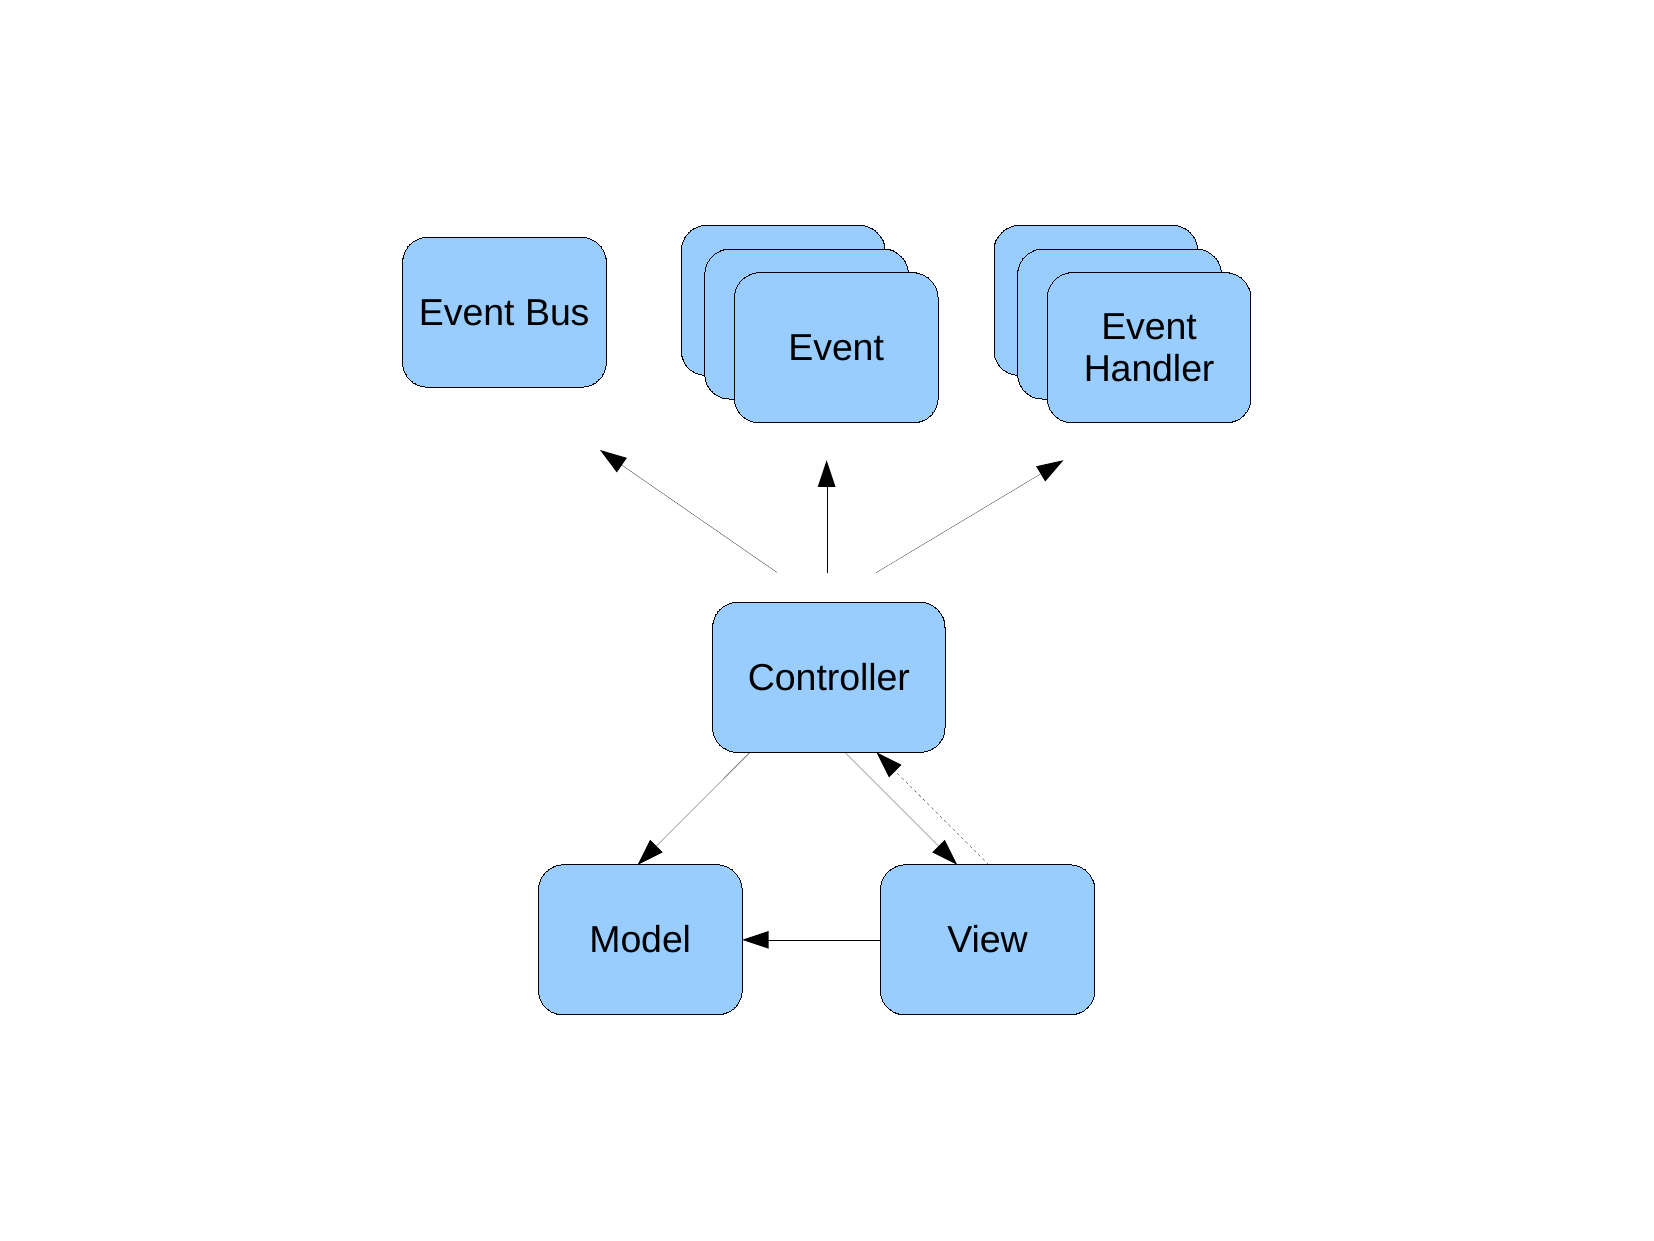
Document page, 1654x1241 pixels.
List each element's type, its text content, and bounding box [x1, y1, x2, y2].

text_box Event [681, 225, 885, 376]
text_box Event Handler [1047, 272, 1251, 423]
text_box Event [734, 272, 939, 423]
text_box Event [994, 225, 1198, 376]
text_box Event Bus [402, 237, 607, 388]
text_box Event [1017, 249, 1222, 400]
text_box Event [704, 249, 909, 400]
text_box Controller [712, 602, 946, 753]
text_box Model [538, 864, 743, 1015]
text_box View [880, 864, 1095, 1015]
